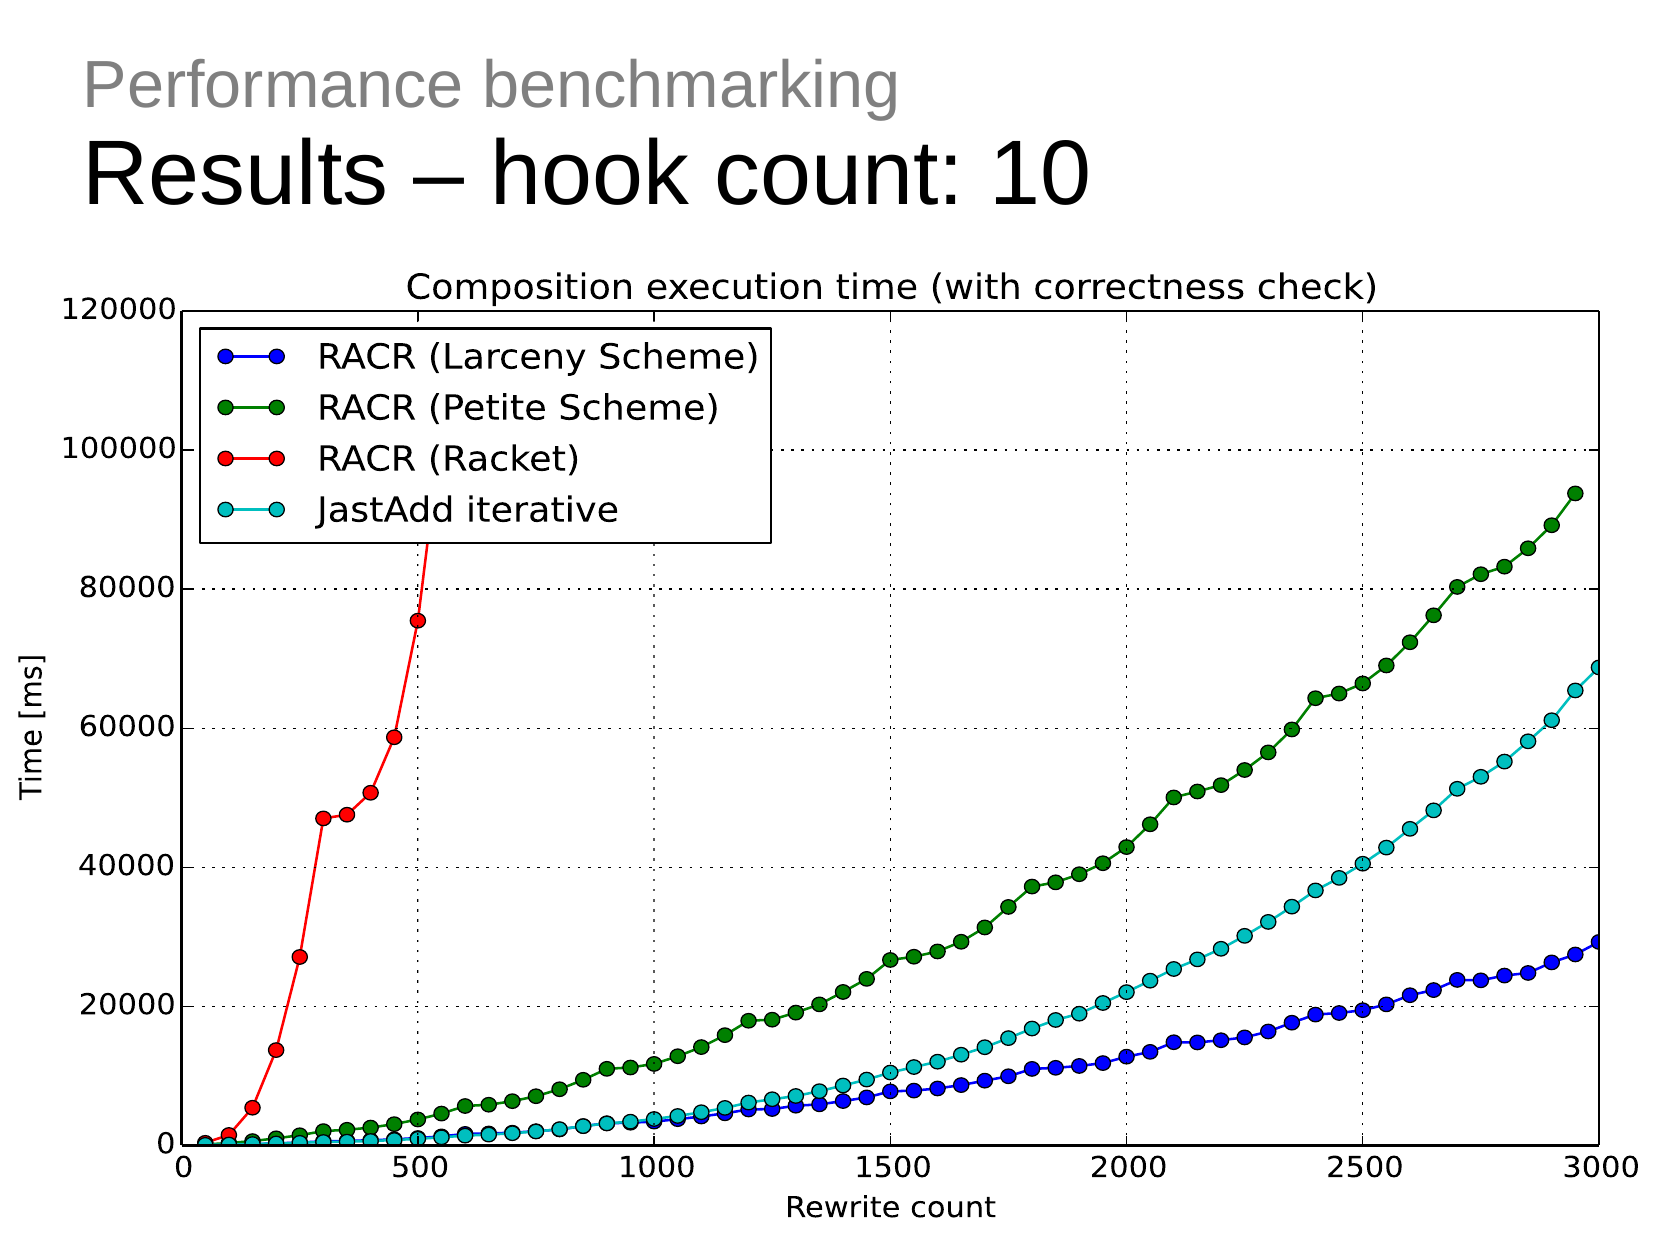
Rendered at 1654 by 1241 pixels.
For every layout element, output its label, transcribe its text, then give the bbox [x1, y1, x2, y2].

picture [0, 255, 1654, 1241]
title Performance benchmarking Results – hook count: 10 [82, 31, 1571, 239]
